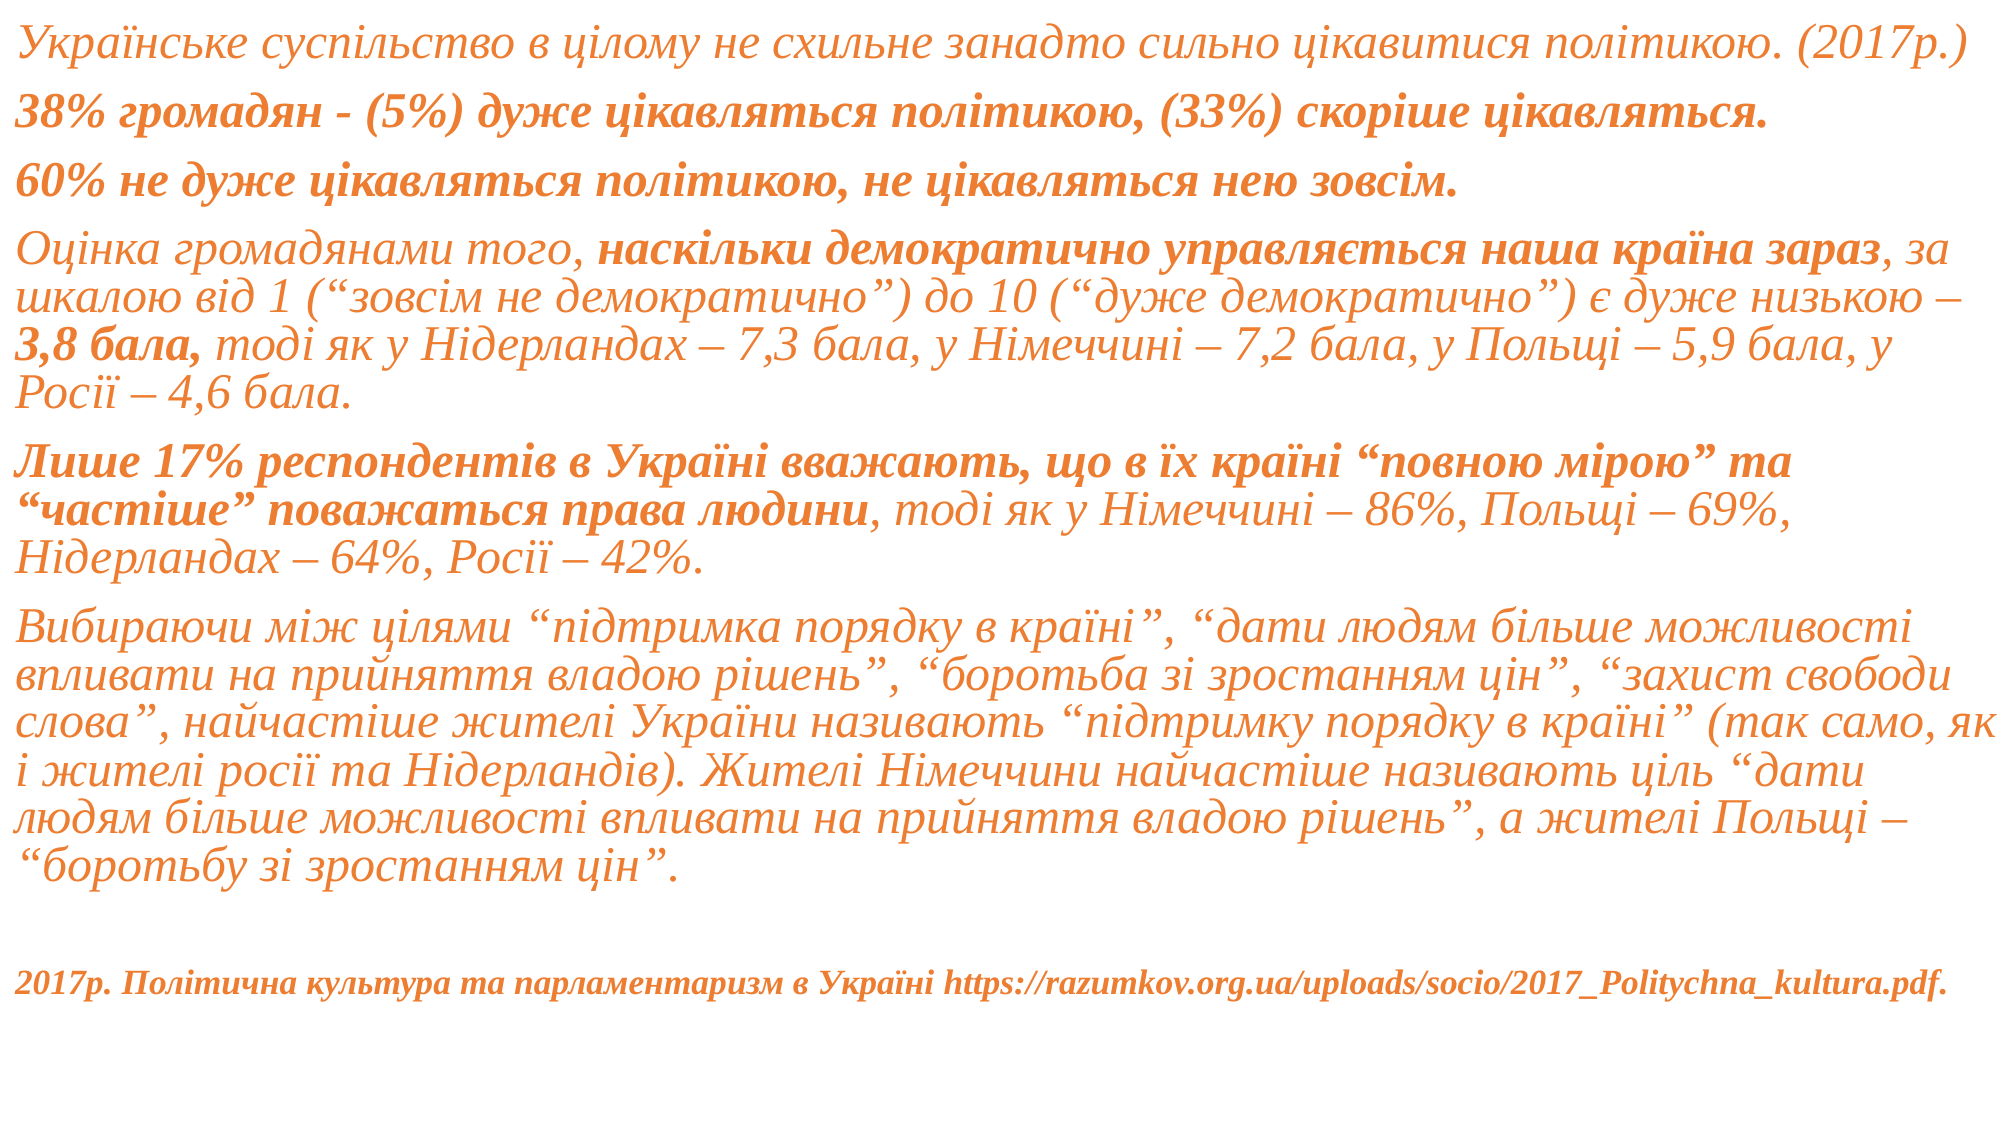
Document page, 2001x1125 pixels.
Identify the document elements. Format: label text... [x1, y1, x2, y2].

list Українське суспільство в цілому не схильне занадто сильно цікавитися політикою. (2017р.) 38% громадян - (5%) дуже цікавляться політикою, (33%) скоріше цікавляться. 60% не дуже цікавляться політикою, не цікавляться нею зовсім. Оцінка громадянами того, наскільки демократично управляється наша країна зараз, за шкалою від 1 (“зовсім не демократично”) до 10 (“дуже демократично”) є дуже низькою – 3,8 бала, тоді як у Нідерландах – 7,3 бала, у Німеччині – 7,2 бала, у Польщі – 5,9 бала, у Росії – 4,6 бала. Лише 17% респондентів в Україні вважають, що в їх країні “повною мірою” та “частіше” поважаться права людини, тоді як у Німеччині – 86%, Польщі – 69%, Нідерландах – 64%, Росії – 42%. Вибираючи між цілями “підтримка порядку в країні”, “дати людям більше можливості впливати на прийняття владою рішень”, “боротьба зі зростанням цін”, “захист свободи слова”, найчастіше жителі України називають “підтримку порядку в країні” (так само, як і жителі росії та Нідерландів). Жителі Німеччини найчастіше називають ціль “дати людям більше можливості впливати на прийняття владою рішень”, а жителі Польщі – “боротьбу зі зростанням цін”. 2017р. Політична культура та парламентаризм в Україні https://razumkov.org.ua/uploads/socio/2017_Politychna_kultura.pdf. [0, 12, 2000, 1125]
